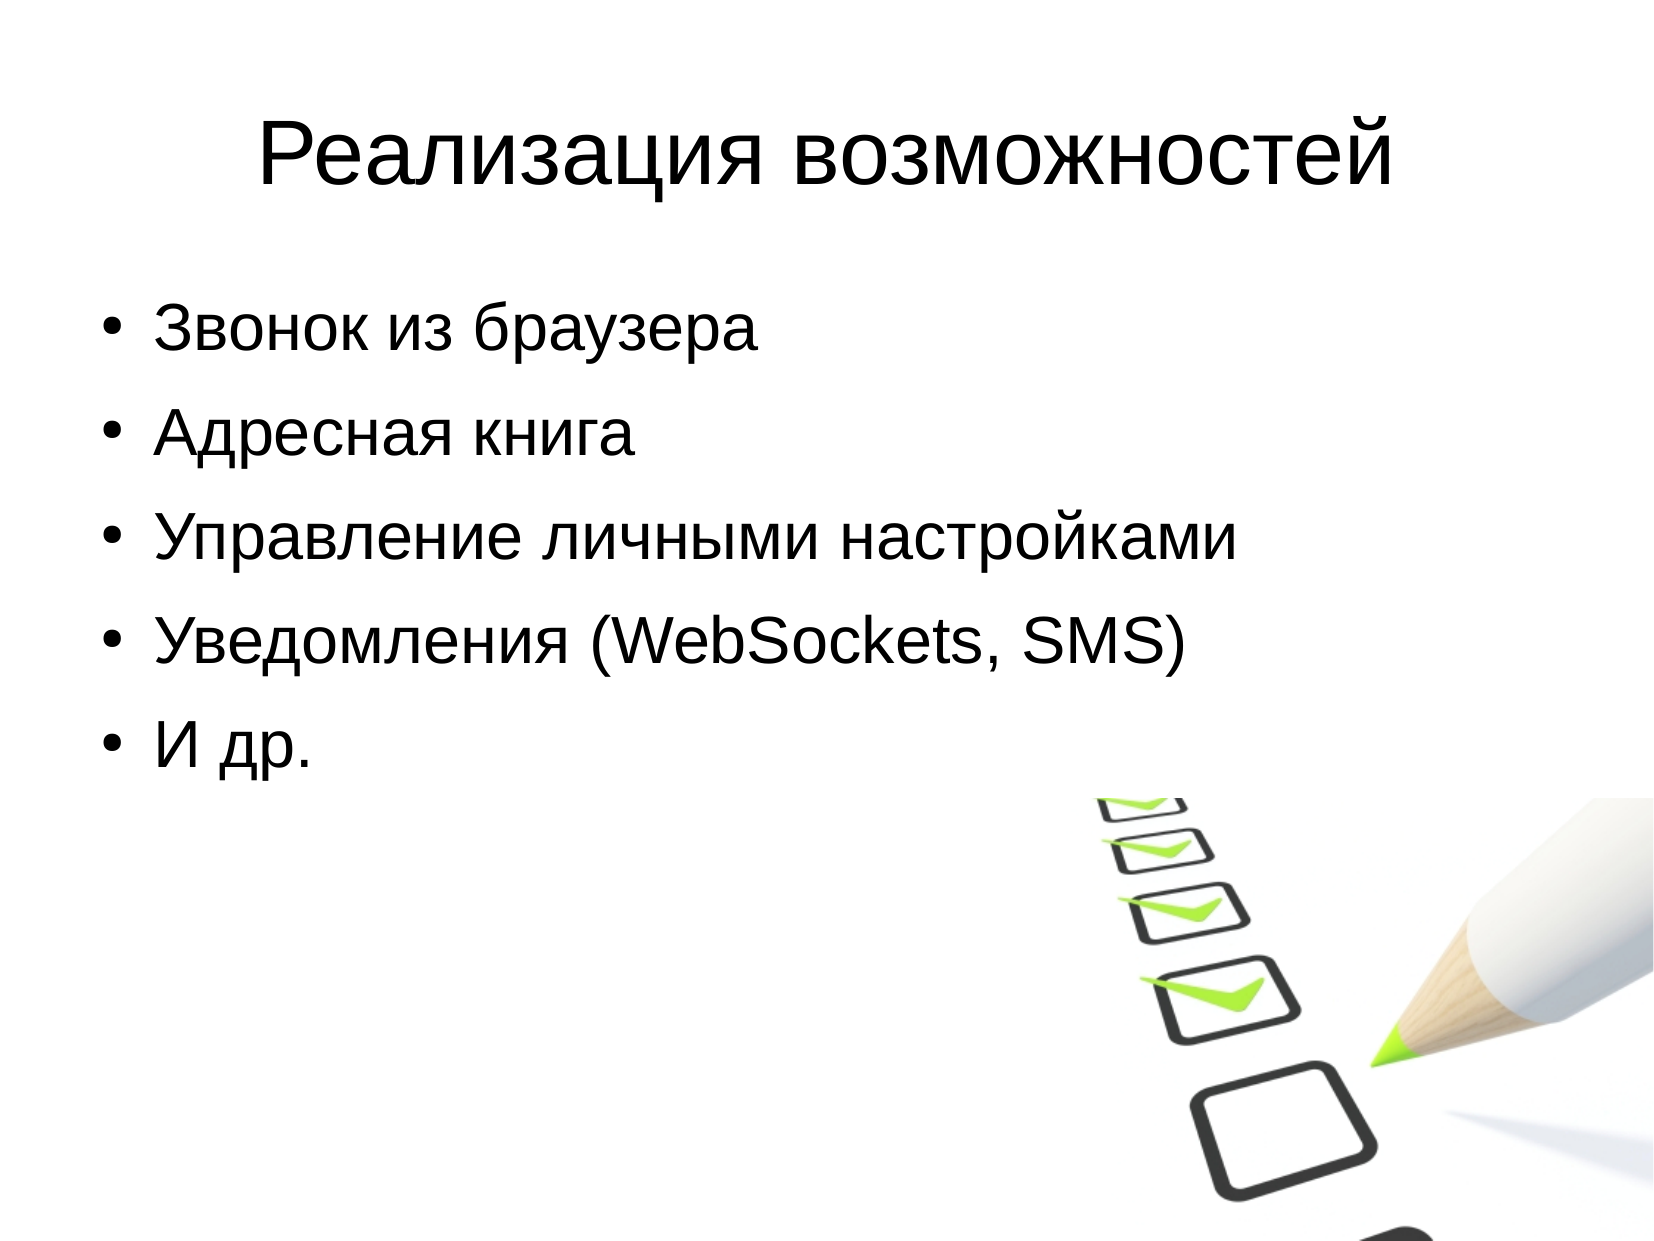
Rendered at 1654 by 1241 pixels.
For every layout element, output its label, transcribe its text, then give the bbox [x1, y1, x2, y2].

title Реализация возможностей [82, 49, 1571, 257]
picture [1065, 798, 1654, 1241]
list Звонок из браузера Адресная книга Управление личными настройками Уведомления (WebSockets, SMS) И др. [82, 290, 1571, 841]
